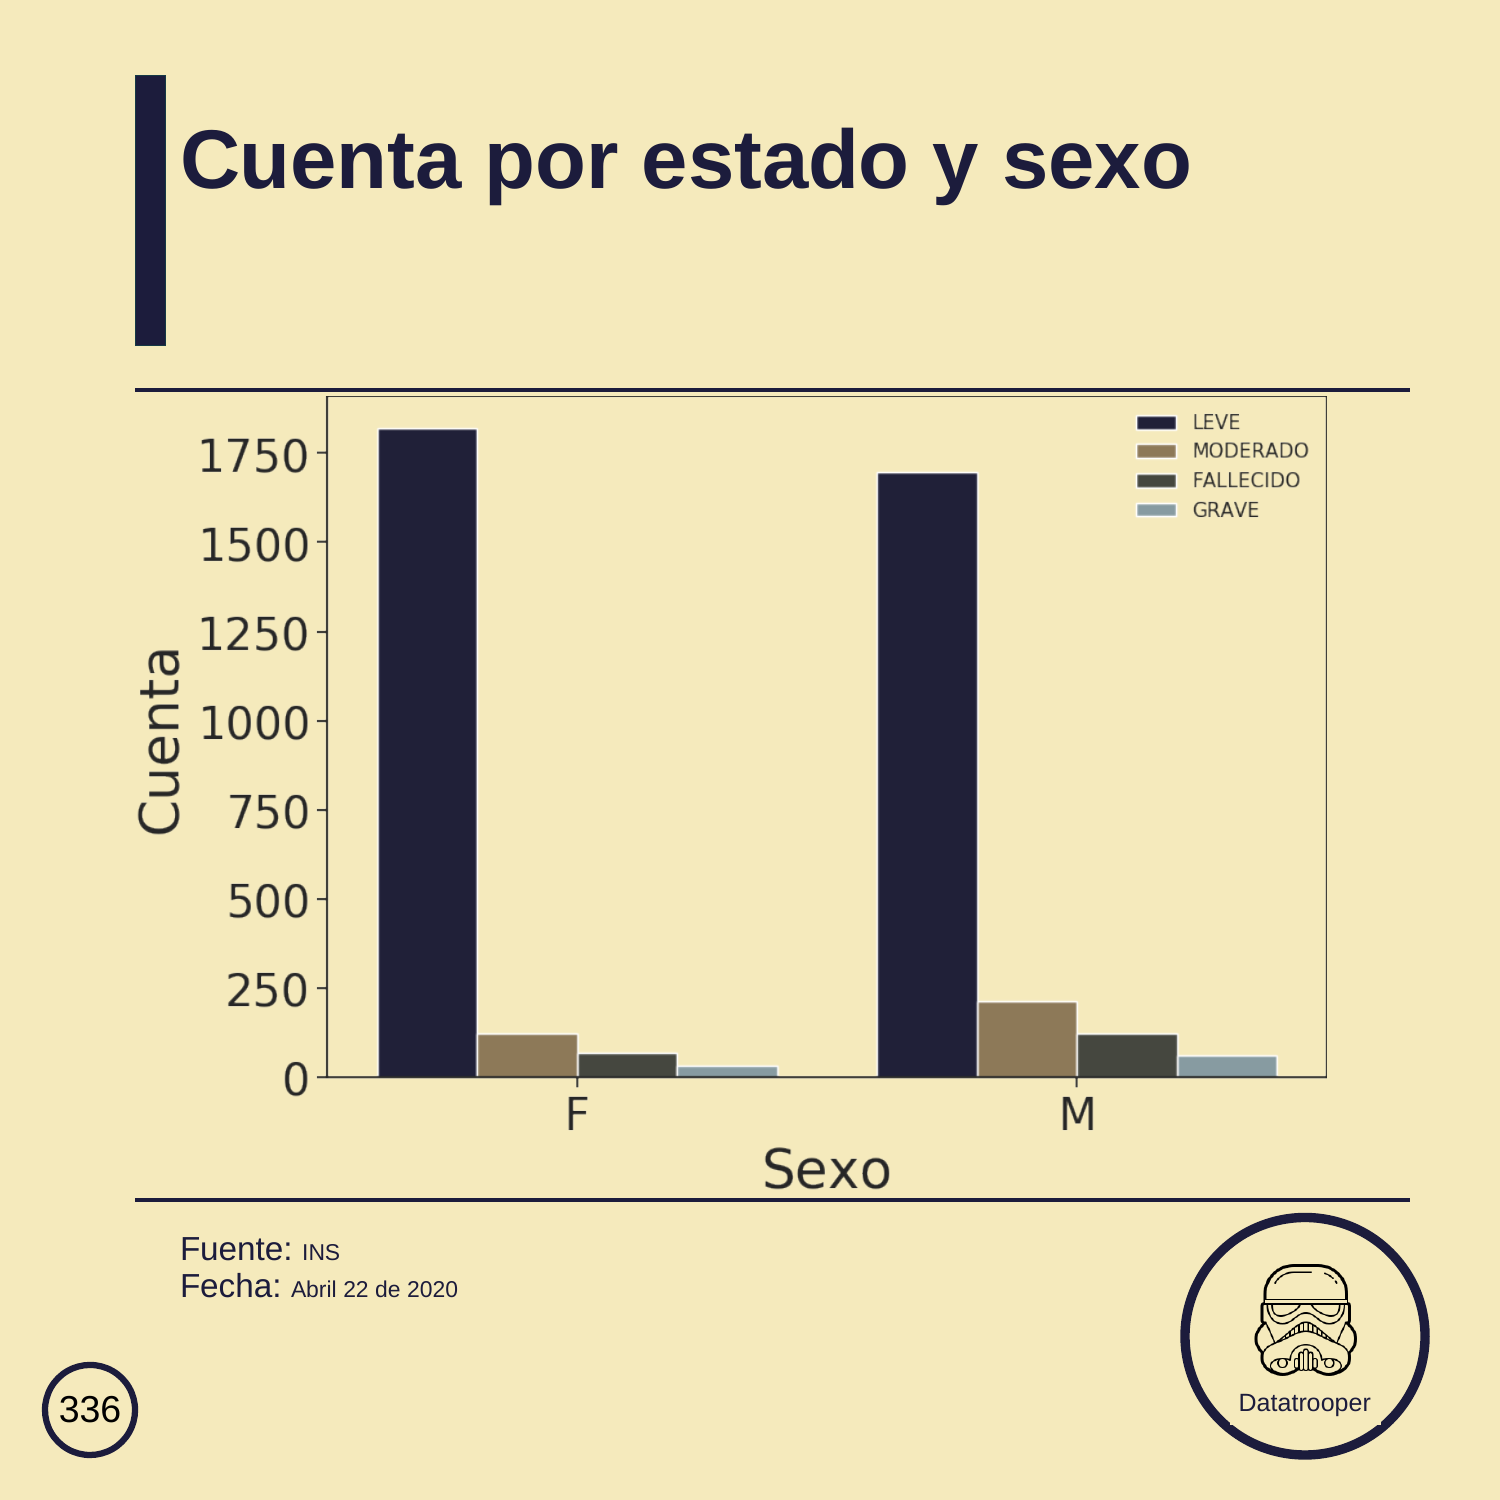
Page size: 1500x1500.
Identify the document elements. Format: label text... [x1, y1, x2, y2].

title Cuenta por estado y sexo [180, 64, 1351, 255]
text_box [1185, 1217, 1426, 1456]
picture [135, 396, 1327, 1201]
text_box 336 [45, 1364, 136, 1456]
picture [1230, 1244, 1381, 1379]
text_box [135, 75, 166, 346]
text_box Datatrooper [1230, 1379, 1381, 1425]
title Fuente: INS Fecha: Abril 22 de 2020 [180, 1202, 1201, 1342]
